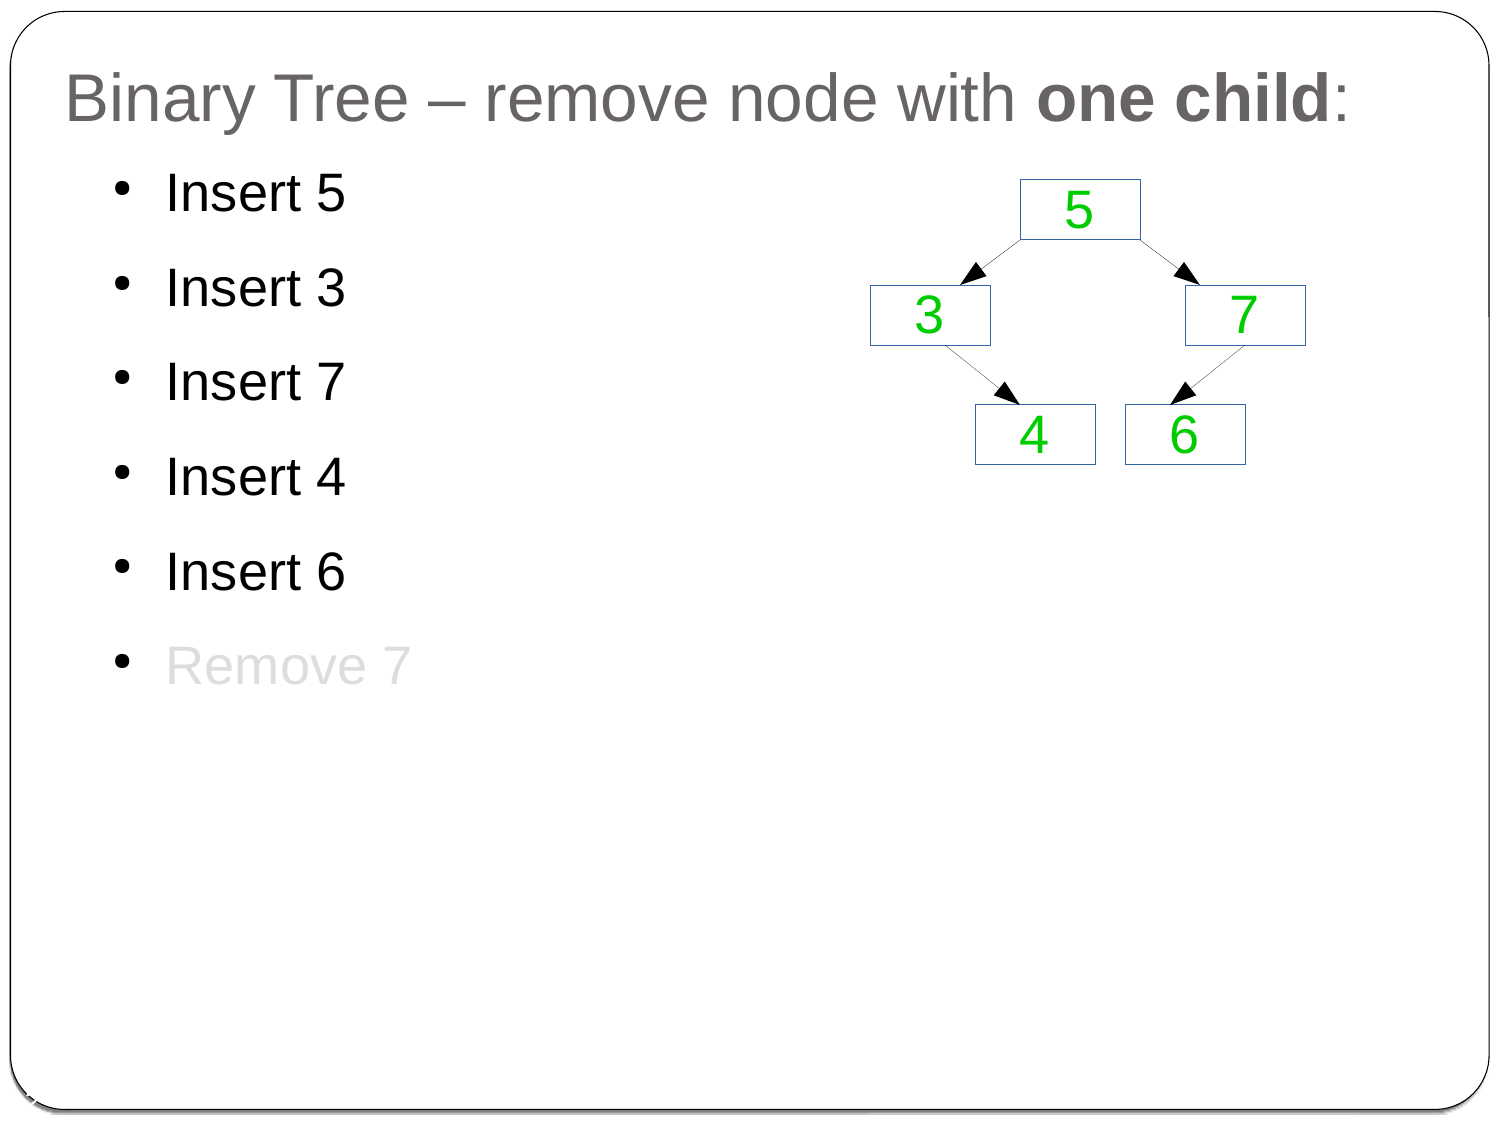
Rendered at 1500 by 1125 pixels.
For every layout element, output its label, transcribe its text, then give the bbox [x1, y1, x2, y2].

slide_number <number> [0, 1074, 50, 1125]
text_box 5 [1020, 179, 1141, 240]
text_box 4 [975, 404, 1096, 465]
text_box 3 [870, 285, 991, 346]
text_box 7 [1185, 285, 1306, 346]
title Binary Tree – remove node with one child: [50, 45, 1450, 150]
list Insert 5 Insert 3 Insert 7 Insert 4 Insert 6 Remove 7 [80, 149, 661, 1088]
text_box 6 [1125, 404, 1246, 465]
